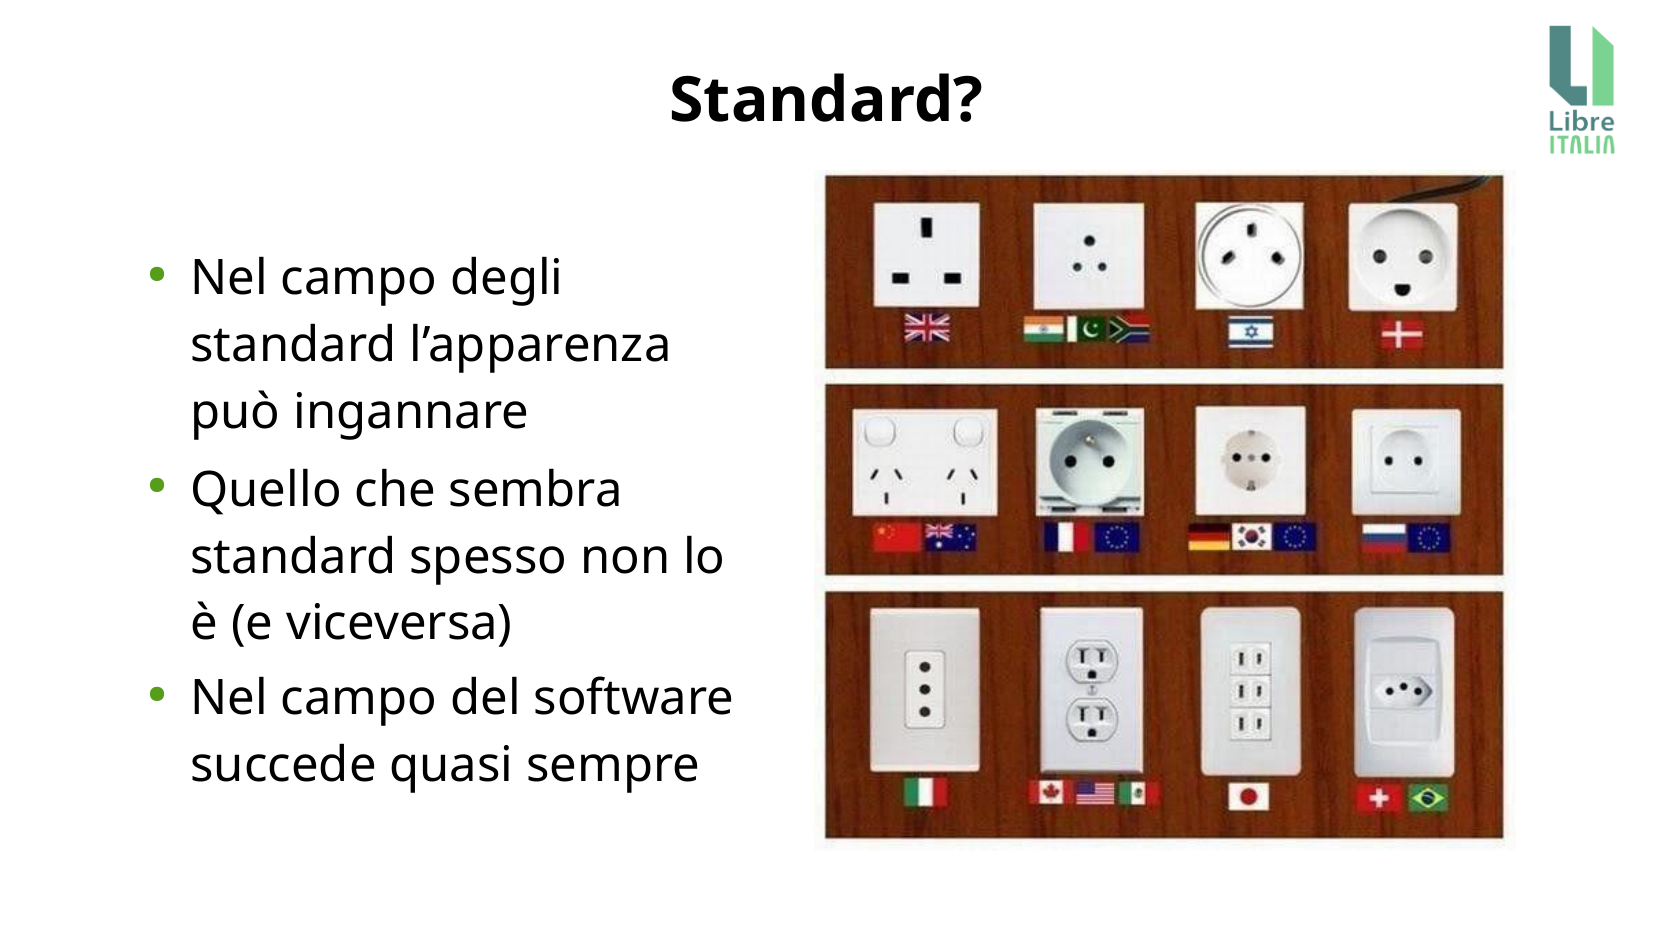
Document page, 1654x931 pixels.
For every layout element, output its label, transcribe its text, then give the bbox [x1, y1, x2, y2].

picture [1529, 23, 1632, 158]
picture [814, 170, 1516, 851]
list Nel campo degli standard l’apparenza può ingannare Quello che sembra standard spesso non lo è (e viceversa) Nel campo del software succede quasi sempre [129, 242, 745, 863]
title Standard? [129, 44, 1525, 151]
